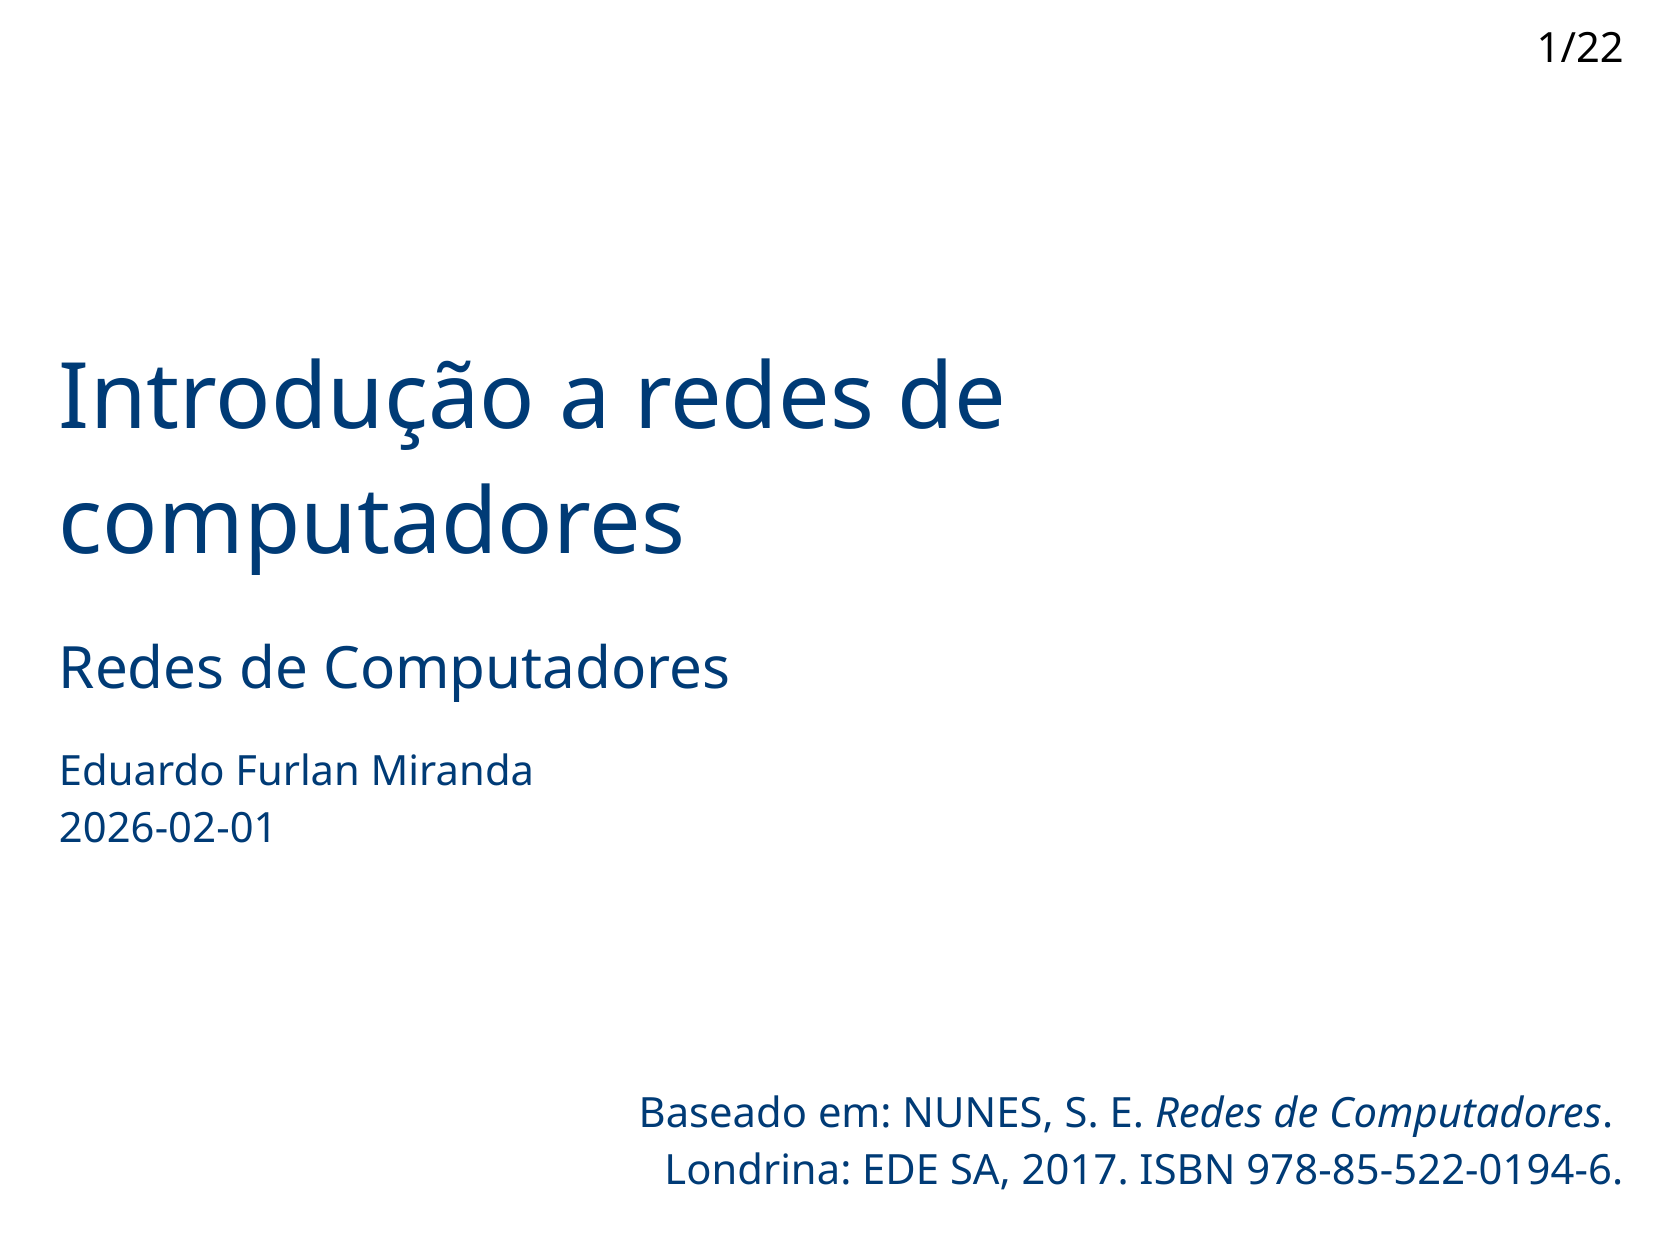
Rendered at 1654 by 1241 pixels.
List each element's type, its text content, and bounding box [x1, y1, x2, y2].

list Redes de Computadores Eduardo Furlan Miranda 2026-02-01 Baseado em: NUNES, S. E. Redes de Computadores. Londrina: EDE SA, 2017. ISBN 978-85-522-0194-6. [59, 625, 1625, 1217]
title Introdução a redes de computadores [59, 330, 1625, 581]
